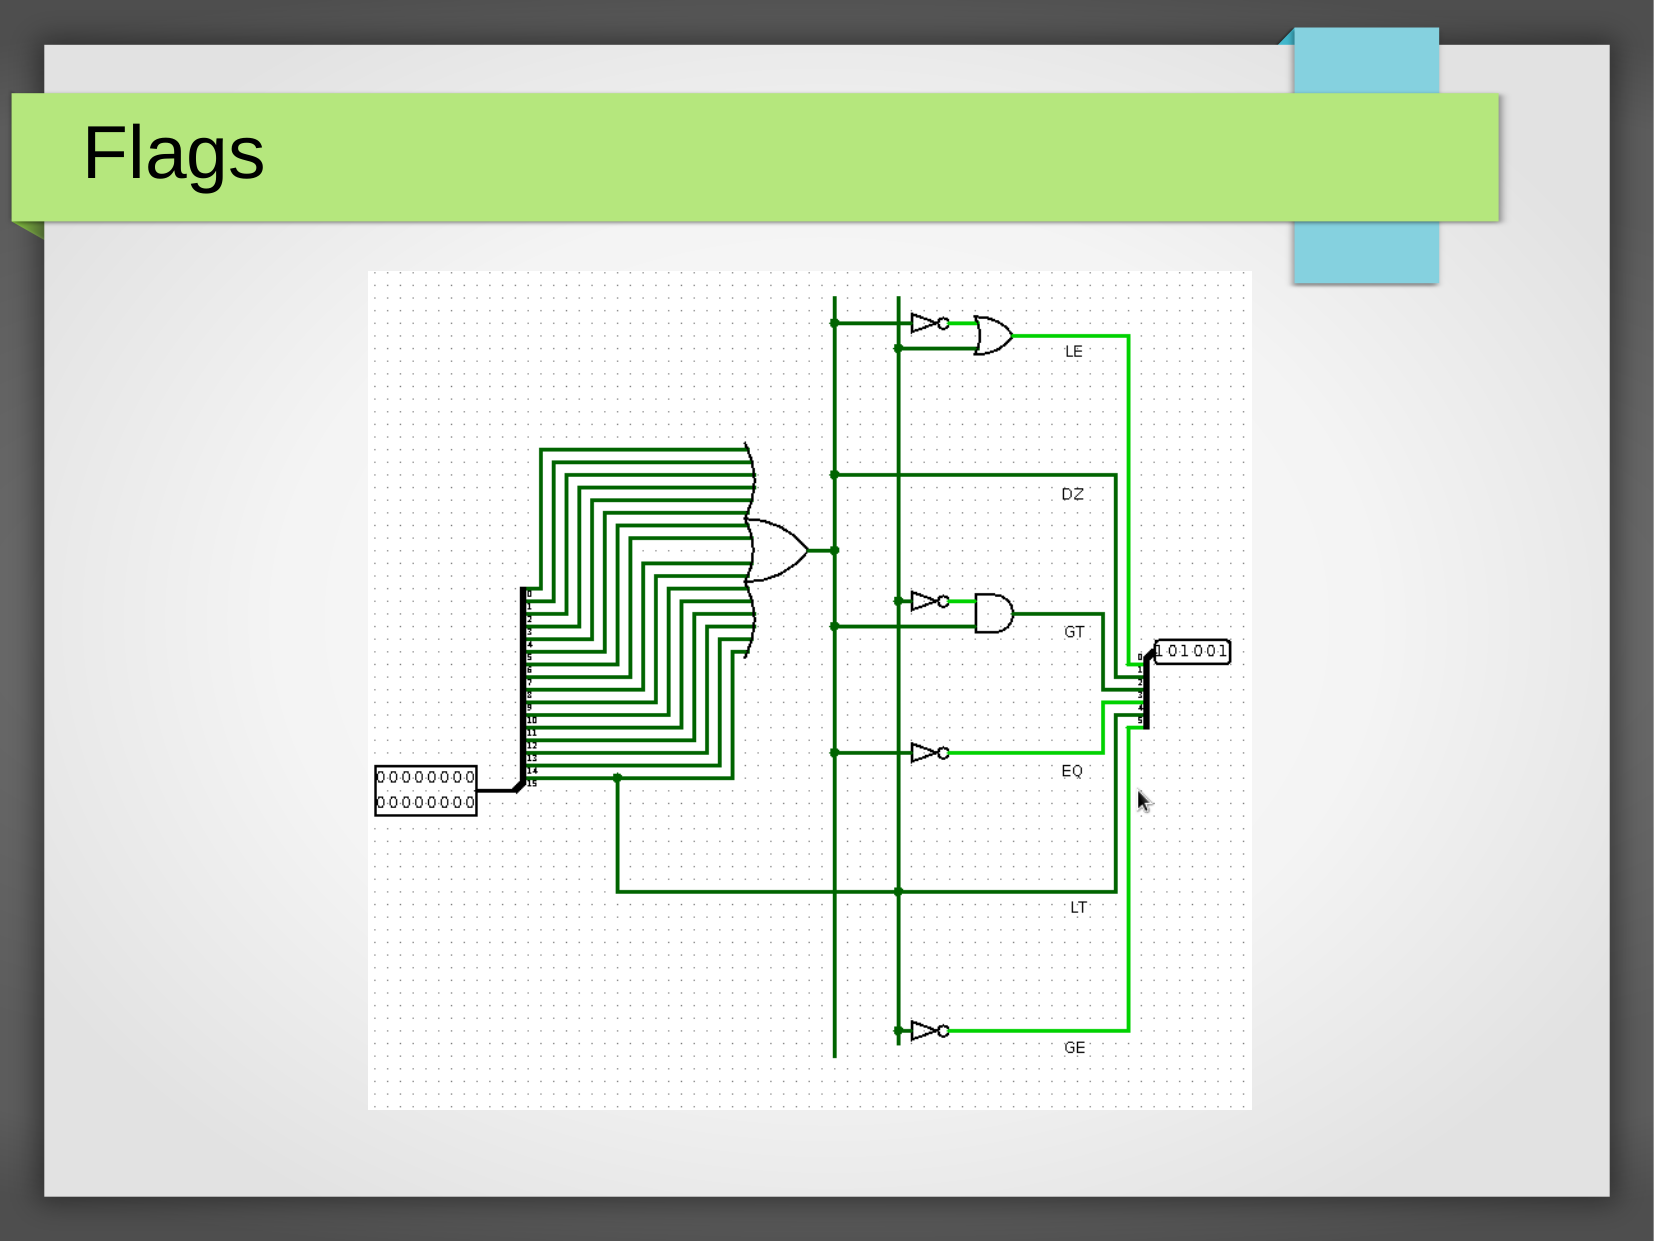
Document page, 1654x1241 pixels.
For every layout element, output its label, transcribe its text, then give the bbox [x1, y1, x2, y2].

picture [0, 0, 1654, 1241]
title Flags [82, 49, 1571, 257]
